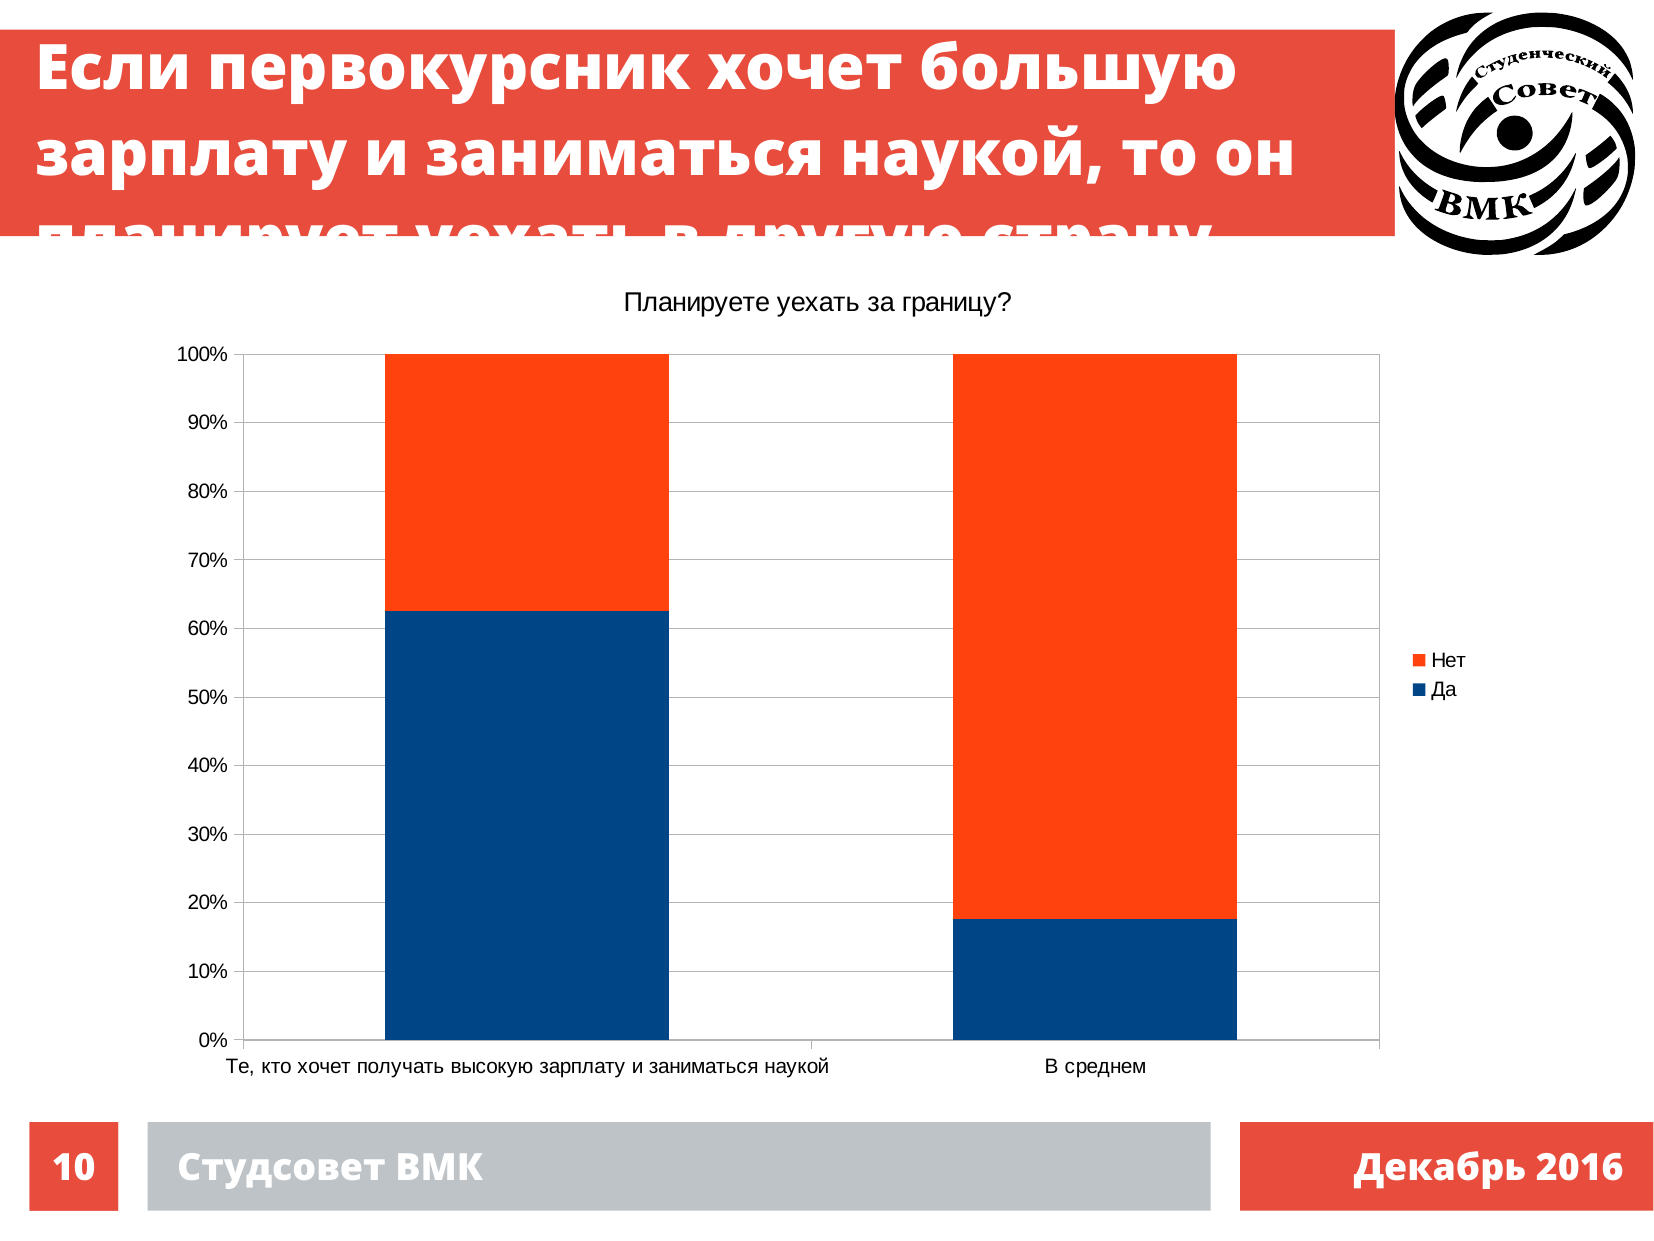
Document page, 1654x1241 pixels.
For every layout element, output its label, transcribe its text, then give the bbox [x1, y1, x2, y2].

chart [150, 255, 1486, 1096]
picture [1394, 12, 1636, 255]
title Если первокурсник хочет большую зарплату и заниматься наукой, то он планирует уехать в другую страну [0, 22, 1394, 241]
